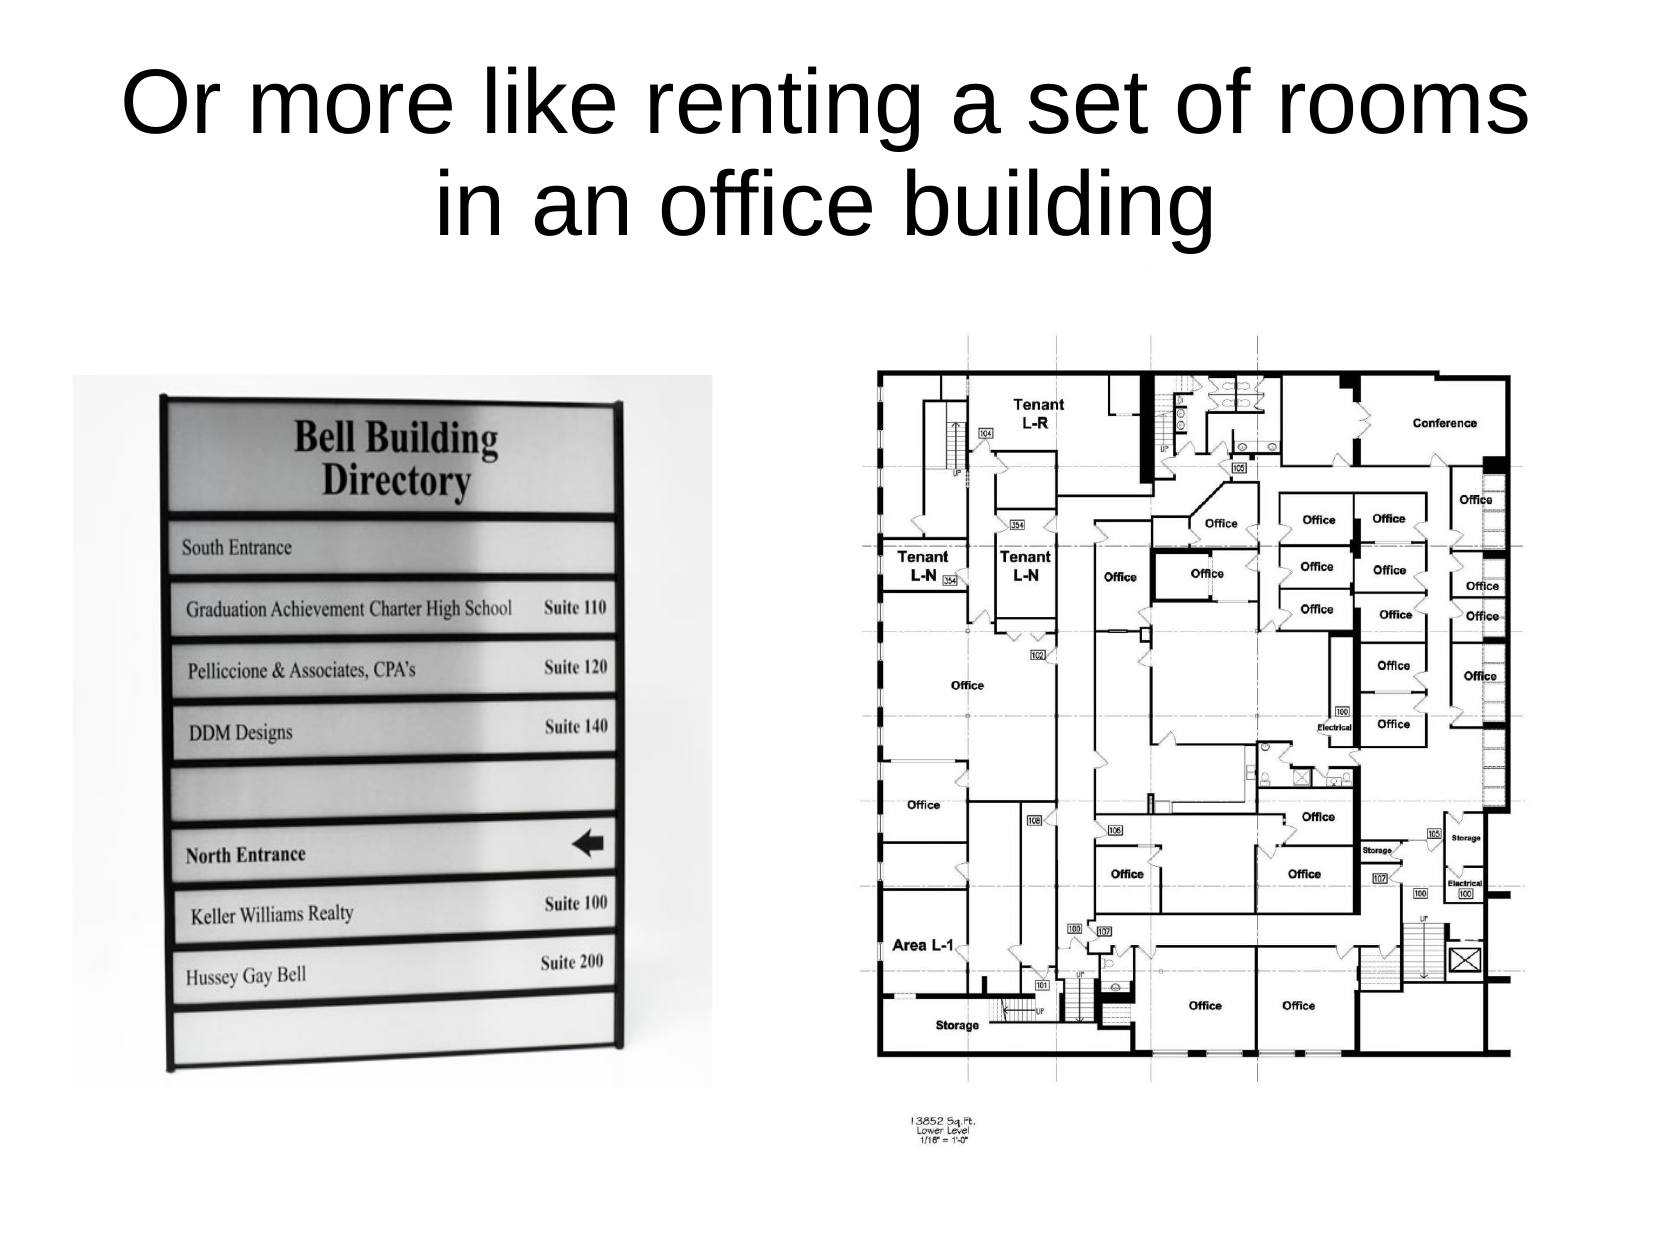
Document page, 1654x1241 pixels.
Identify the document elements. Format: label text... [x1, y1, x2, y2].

title Or more like renting a set of rooms in an office building [82, 49, 1571, 257]
picture [820, 262, 1576, 1241]
picture [72, 375, 713, 1088]
